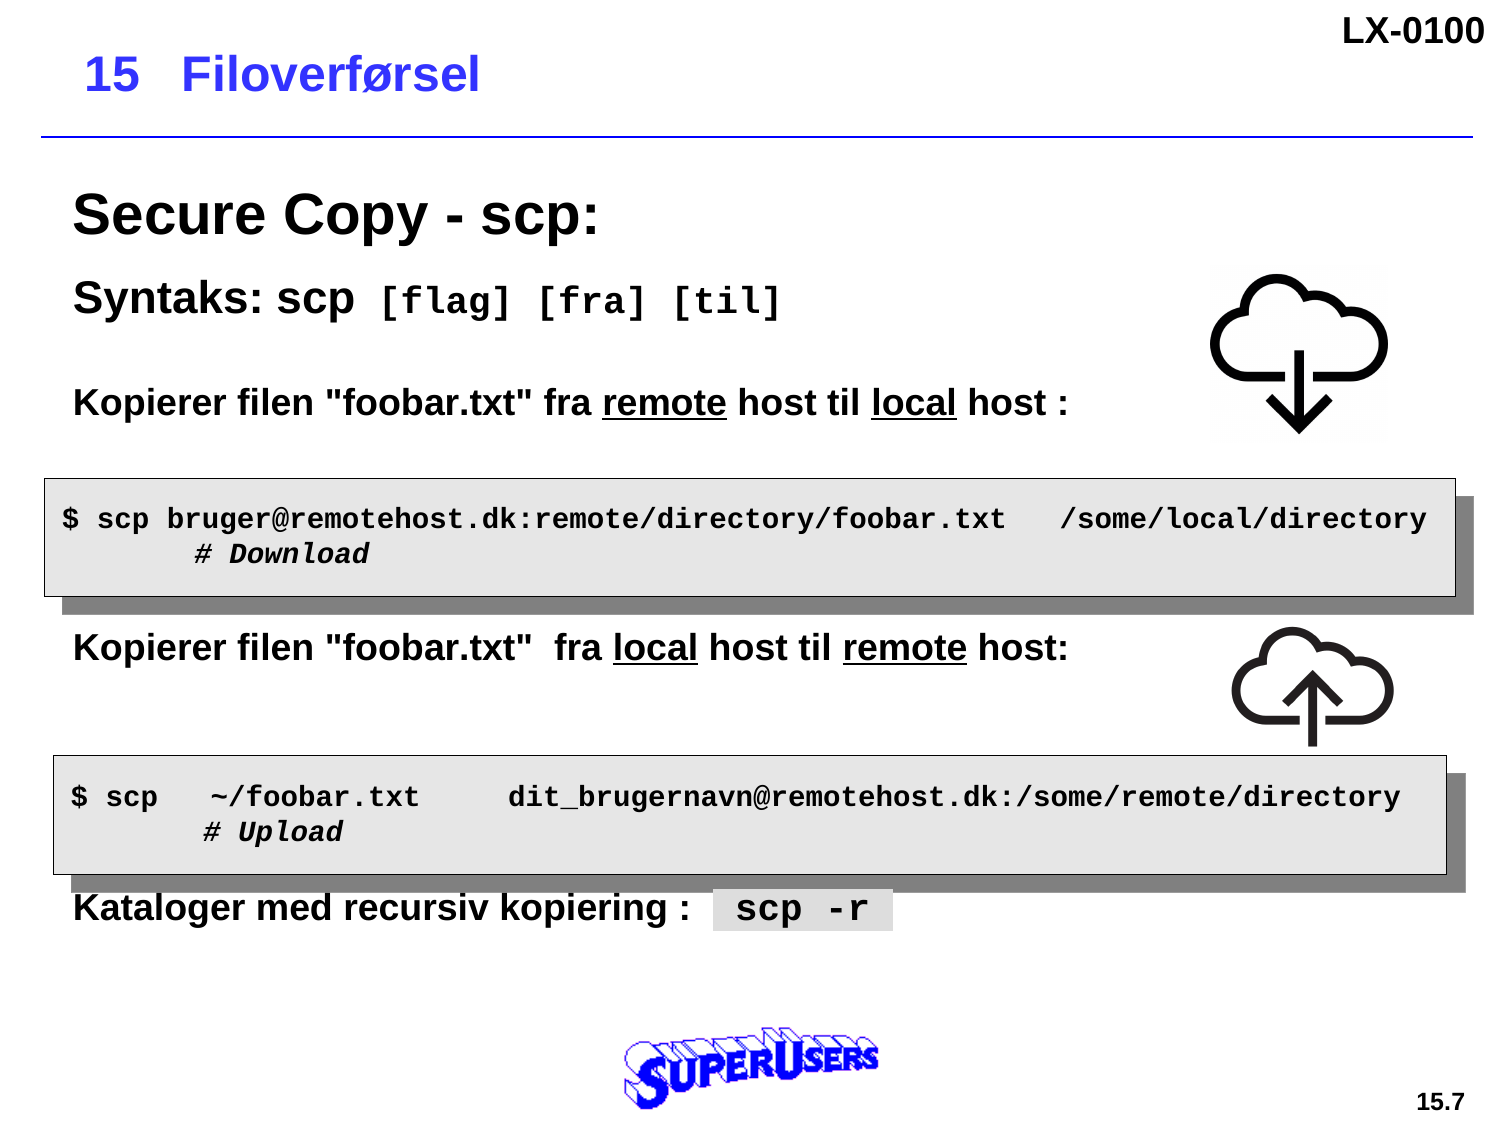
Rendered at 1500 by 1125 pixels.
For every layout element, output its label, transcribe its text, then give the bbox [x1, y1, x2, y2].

picture [1210, 265, 1388, 443]
text_box [92, 172, 1402, 265]
picture [1228, 602, 1397, 771]
list Secure Copy - scp: [58, 177, 1388, 257]
title 15 Filoverførsel [76, 39, 1424, 126]
text_box $ scp bruger@remotehost.dk:remote/directory/foobar.txt /some/local/directory # Download [44, 478, 1456, 597]
list Syntaks: scp [flag] [fra] [til] Kopierer filen "foobar.txt" fra remote host til local host : Kopierer filen "foobar.txt" fra local host til remote host: Kataloger med recursiv kopiering : scp -r [59, 597, 1447, 1125]
list Syntaks: scp [flag] [fra] [til] Kopierer filen "foobar.txt" fra remote host til local host : Kopierer filen "foobar.txt" fra local host til remote host: Kataloger med recursiv kopiering : scp -r [59, 265, 1447, 478]
